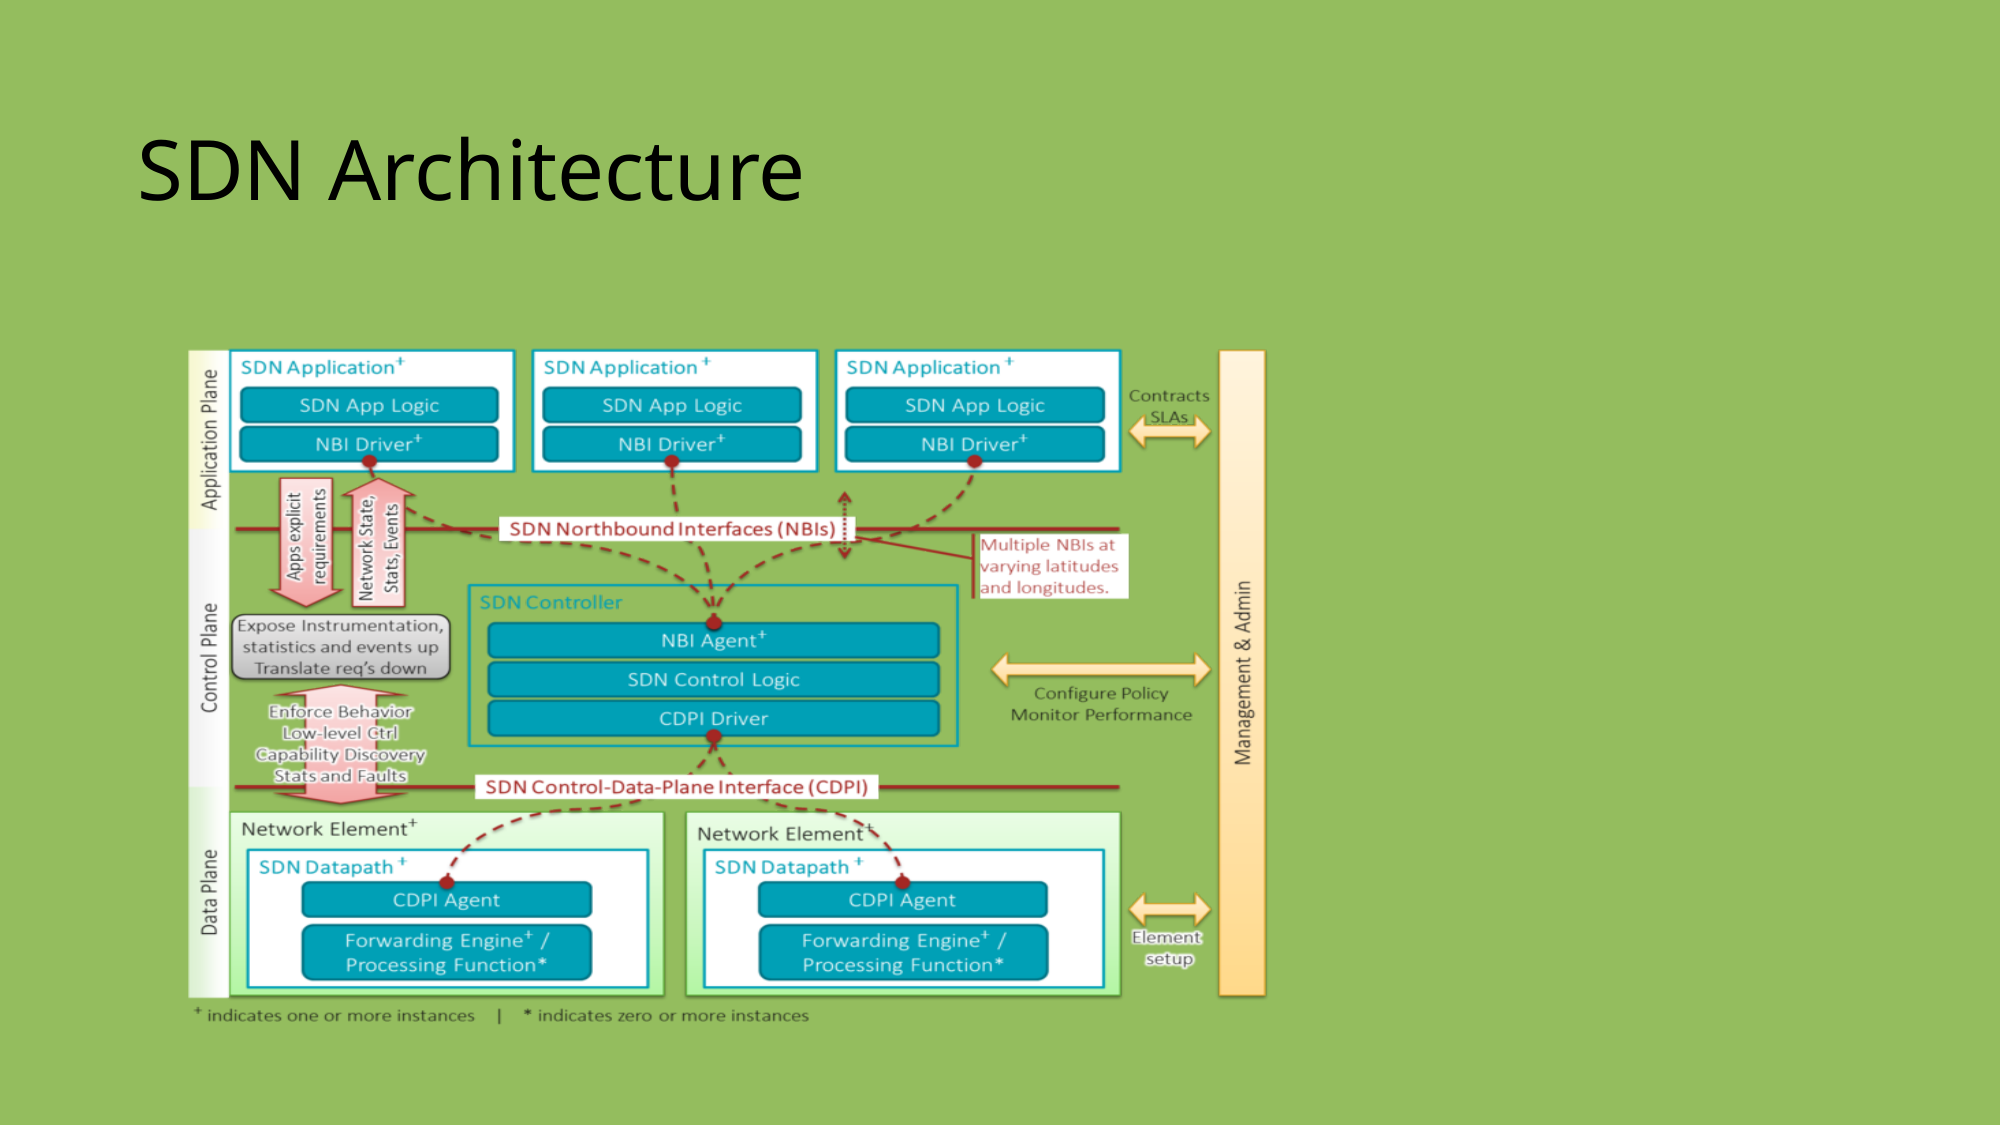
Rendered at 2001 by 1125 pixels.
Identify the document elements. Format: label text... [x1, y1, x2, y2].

title SDN Architecture [137, 59, 1863, 278]
chart [141, 298, 1869, 1086]
